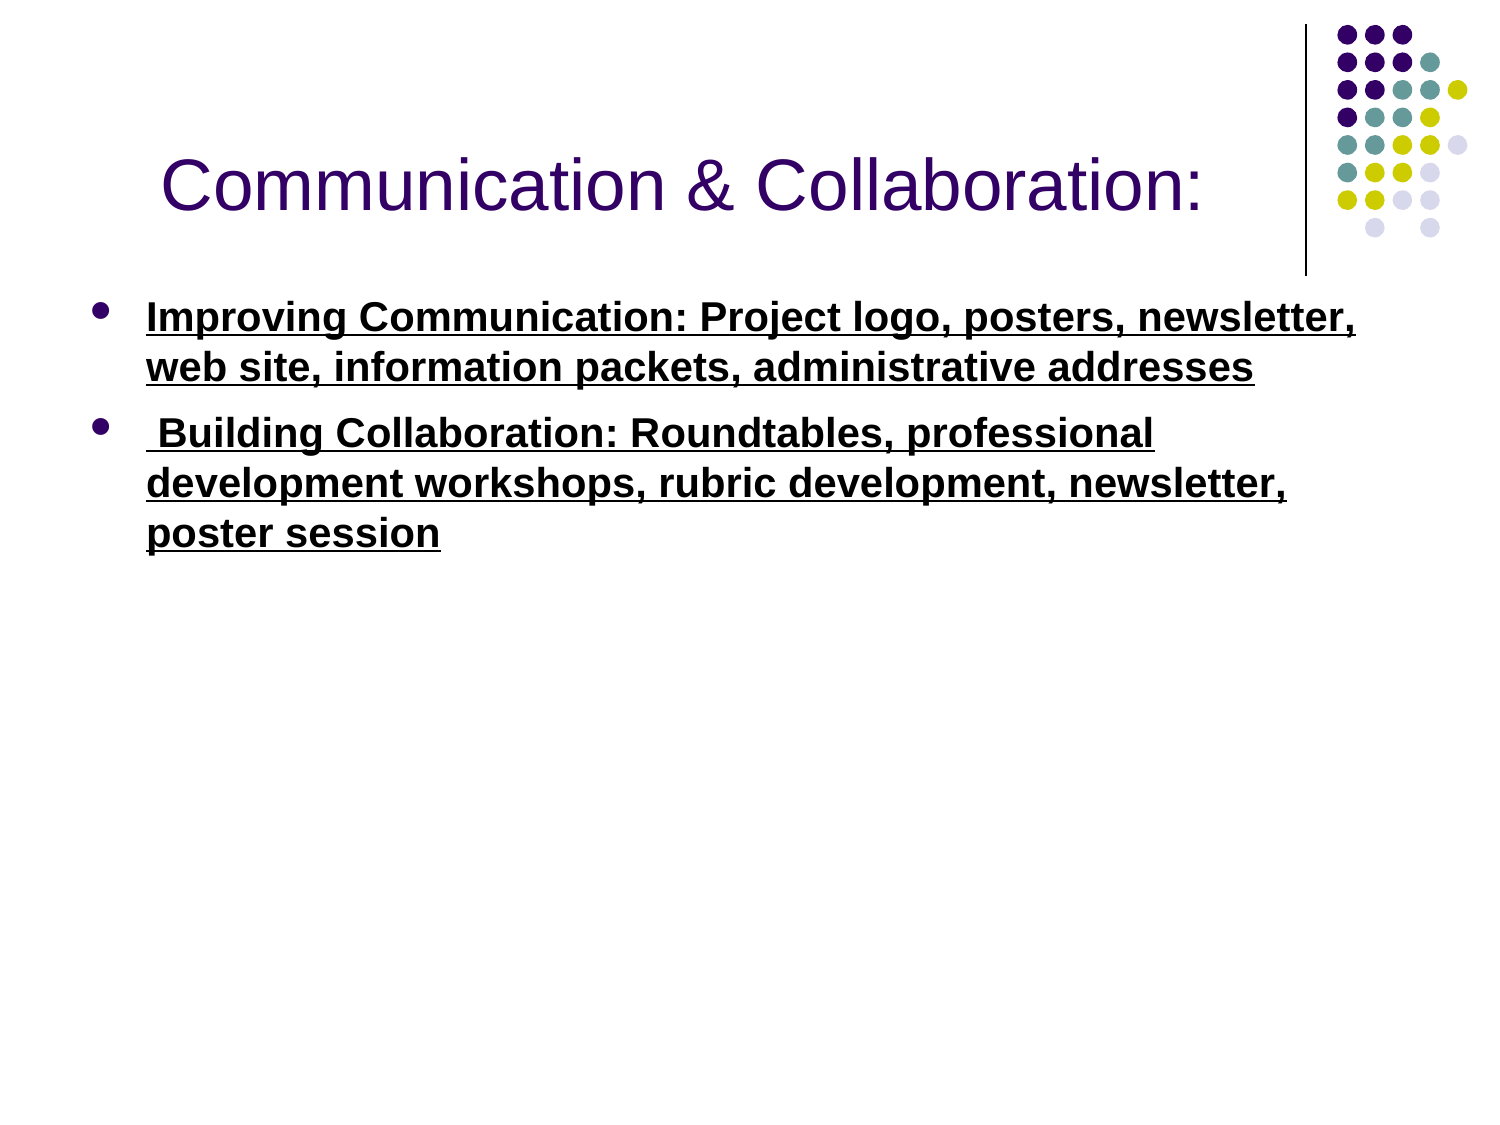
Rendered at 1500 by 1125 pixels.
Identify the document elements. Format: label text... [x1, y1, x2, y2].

list Improving Communication: Project logo, posters, newsletter, web site, information packets, administrative addresses Building Collaboration: Roundtables, professional development workshops, rubric development, newsletter, poster session [75, 282, 1426, 1006]
title Communication & Collaboration: [74, 20, 1313, 233]
